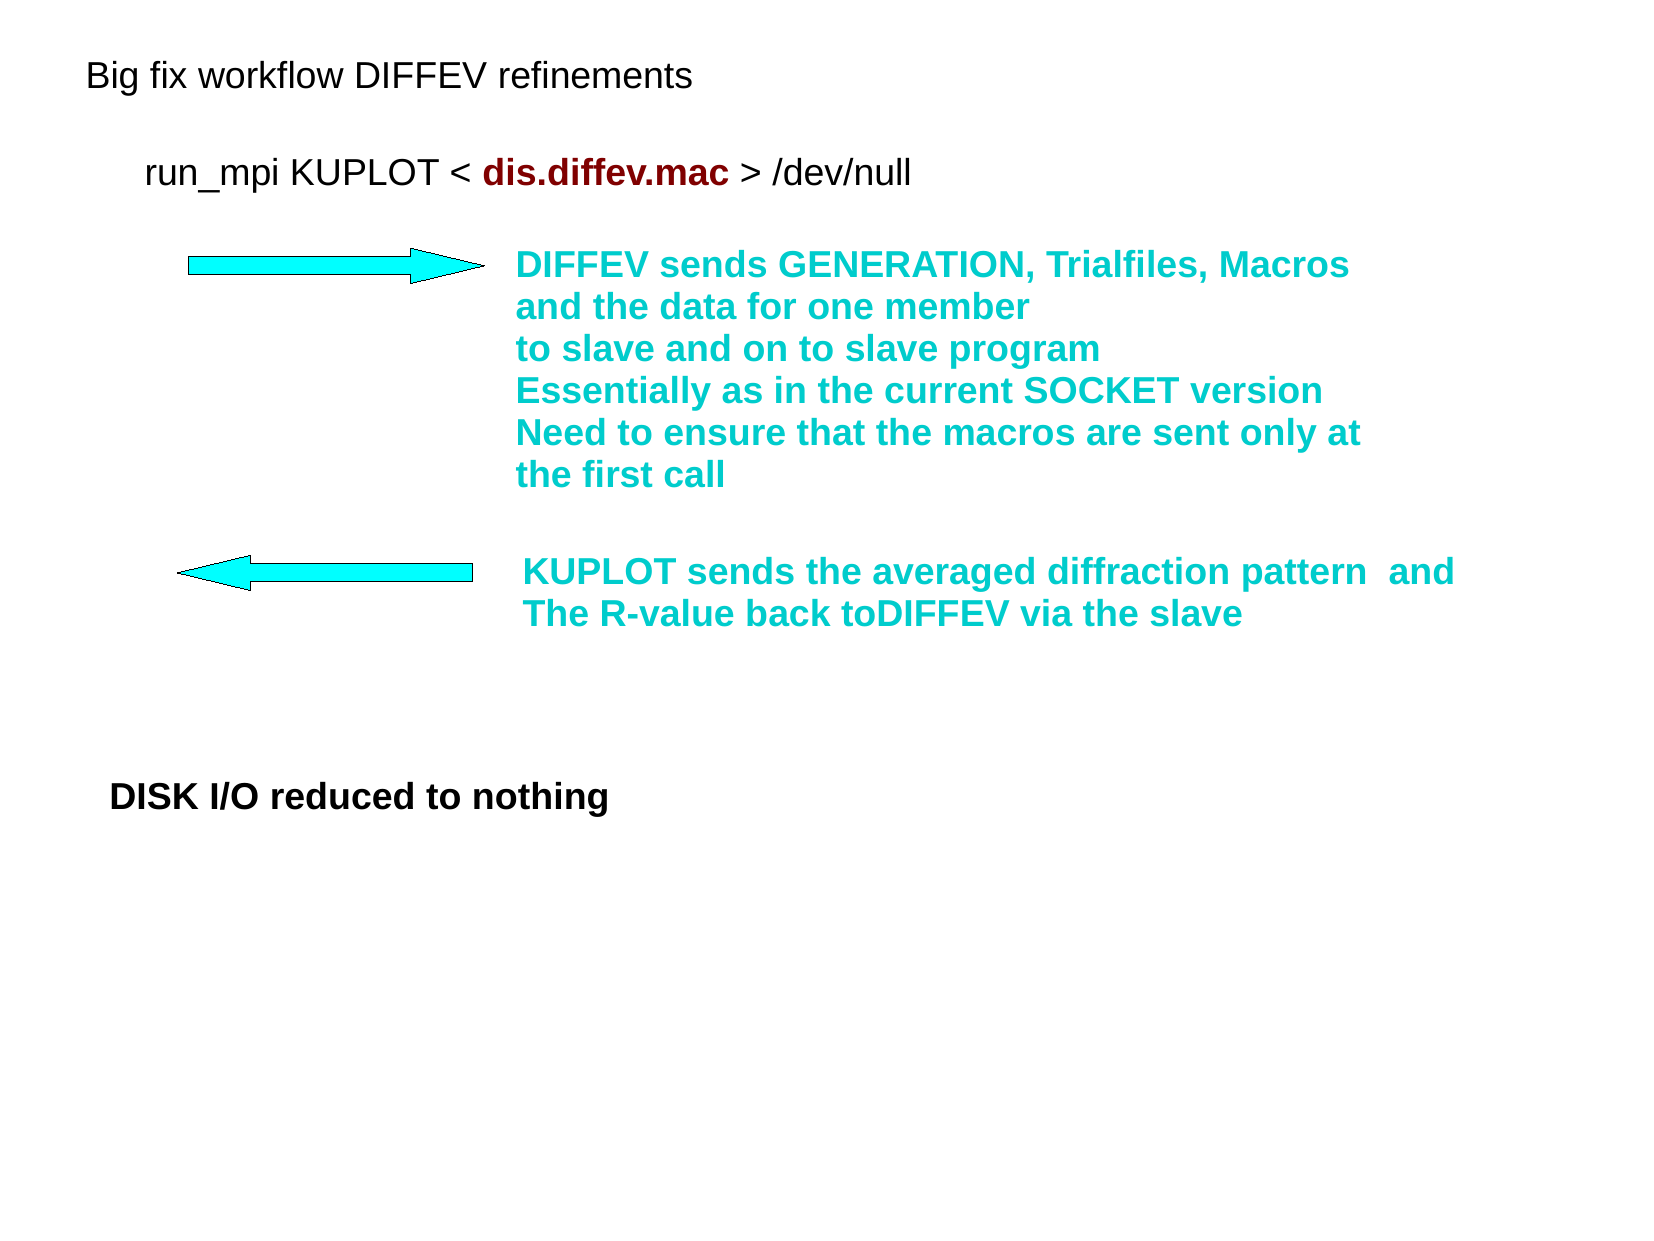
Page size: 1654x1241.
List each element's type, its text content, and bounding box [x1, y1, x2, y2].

text_box [177, 555, 473, 591]
text_box Big fix workflow DIFFEV refinements [70, 47, 709, 105]
text_box KUPLOT sends the averaged diffraction pattern and The R-value back toDIFFEV via the slave [507, 543, 1472, 643]
text_box DISK I/O reduced to nothing [94, 767, 626, 825]
text_box [188, 248, 485, 284]
text_box run_mpi KUPLOT < dis.diffev.mac > /dev/null [129, 143, 927, 201]
text_box DIFFEV sends GENERATION, Trialfiles, Macros and the data for one member to slave and on to slave program Essentially as in the current SOCKET version Need to ensure that the macros are sent only at the first call [500, 236, 1387, 503]
